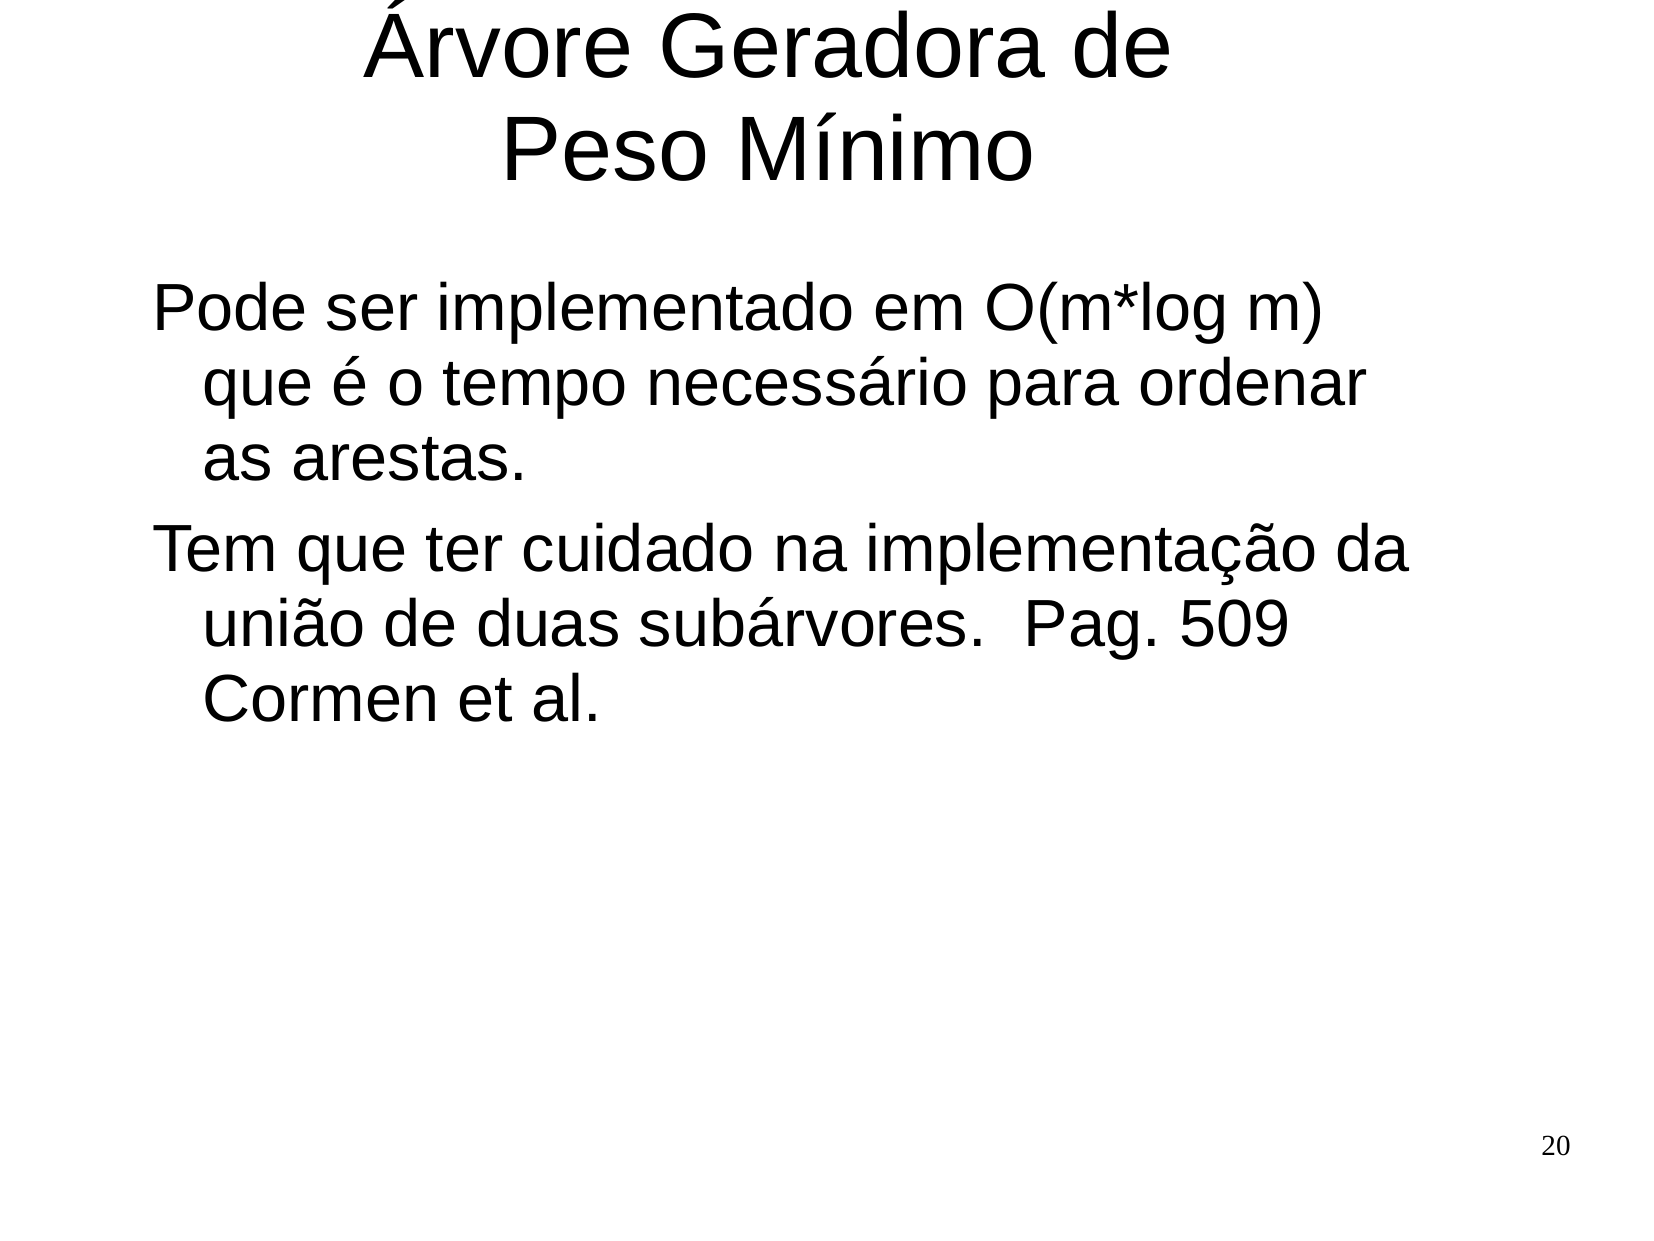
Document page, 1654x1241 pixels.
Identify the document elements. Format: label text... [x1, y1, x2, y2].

title Árvore Geradora de Peso Mínimo [237, 0, 1300, 208]
list Pode ser implementado em O(m*log m) que é o tempo necessário para ordenar as arestas. Tem que ter cuidado na implementação da união de duas subárvores. Pag. 509 Cormen et al. [137, 262, 1450, 1001]
